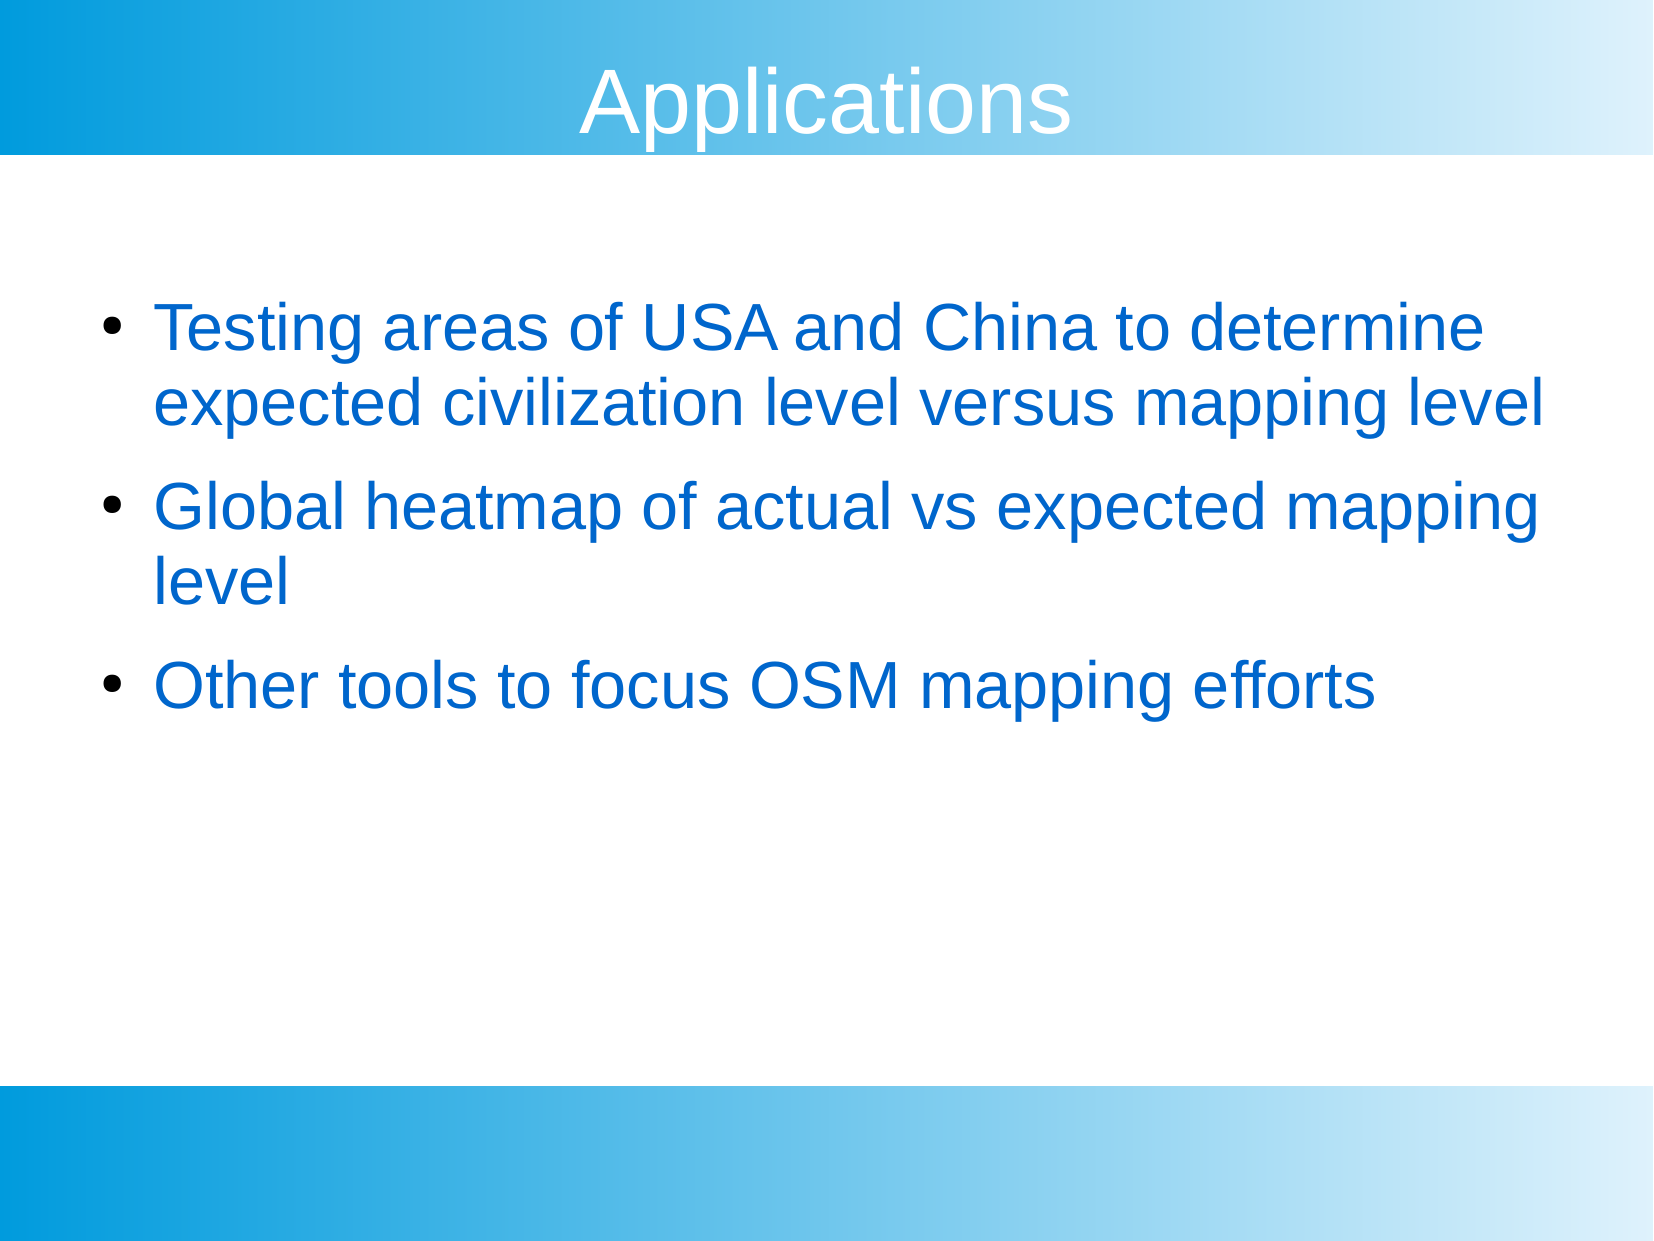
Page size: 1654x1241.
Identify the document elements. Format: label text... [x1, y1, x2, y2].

list Testing areas of USA and China to determine expected civilization level versus mapping level Global heatmap of actual vs expected mapping level Other tools to focus OSM mapping efforts [82, 290, 1571, 1010]
title Applications [82, 49, 1571, 155]
